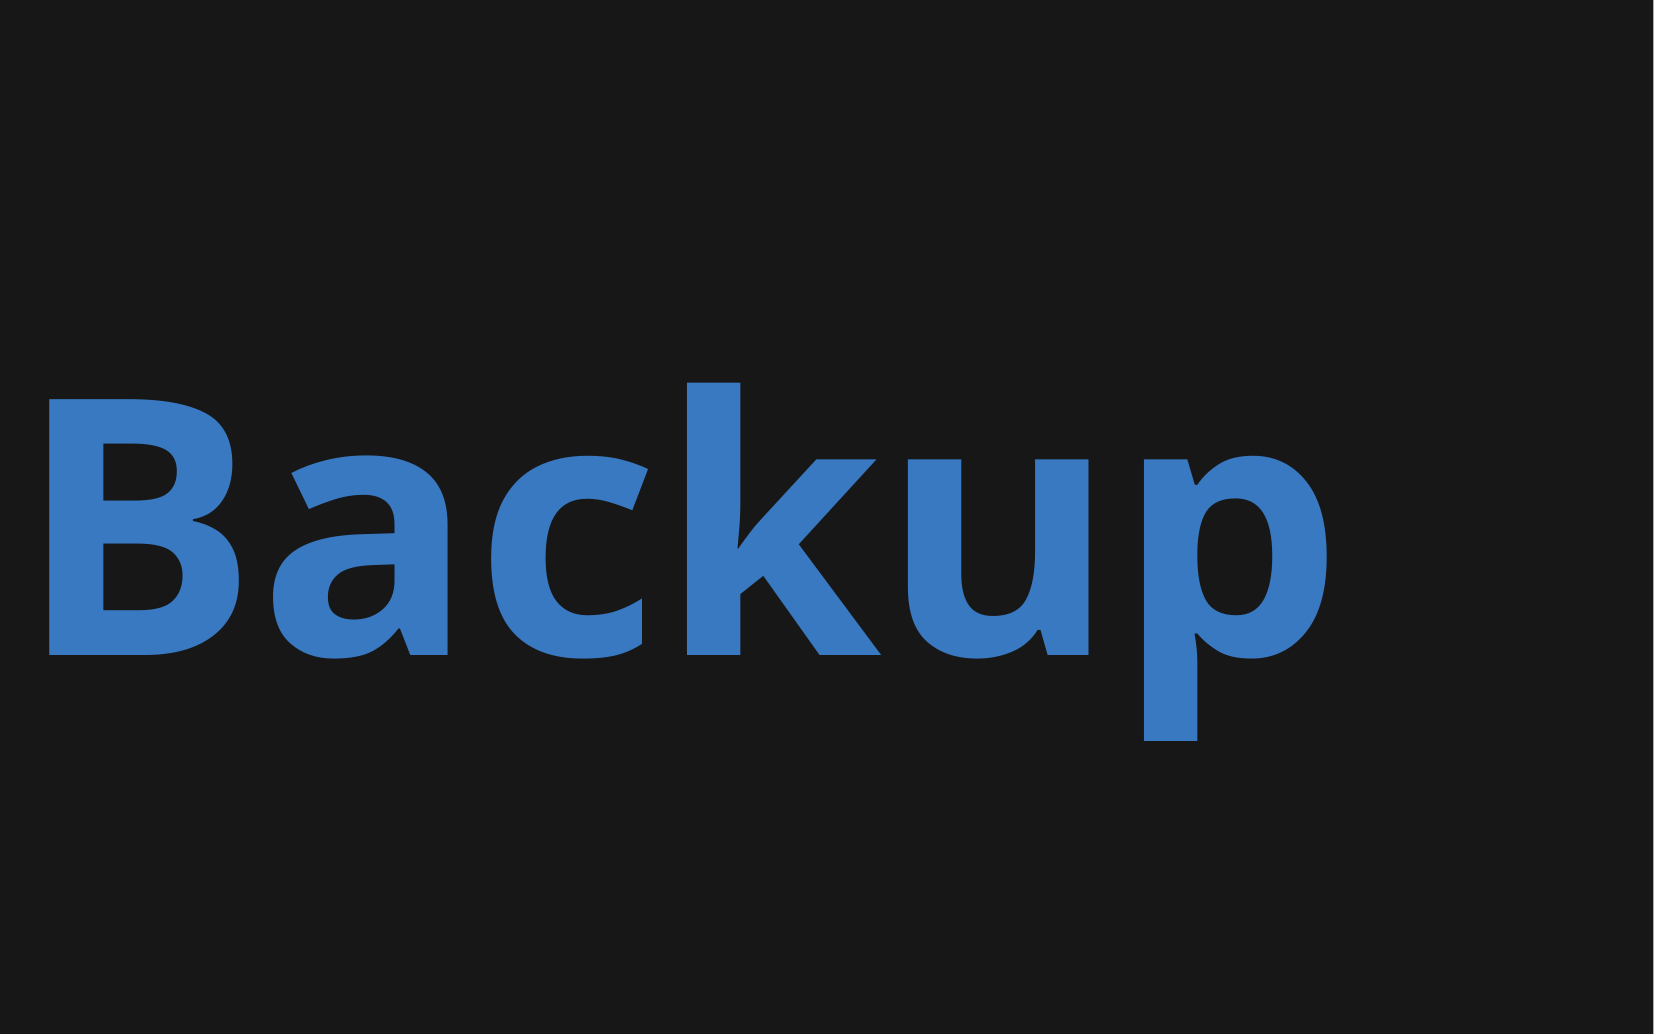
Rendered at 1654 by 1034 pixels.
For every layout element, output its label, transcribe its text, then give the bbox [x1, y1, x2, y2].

title Backup [18, 245, 1632, 788]
